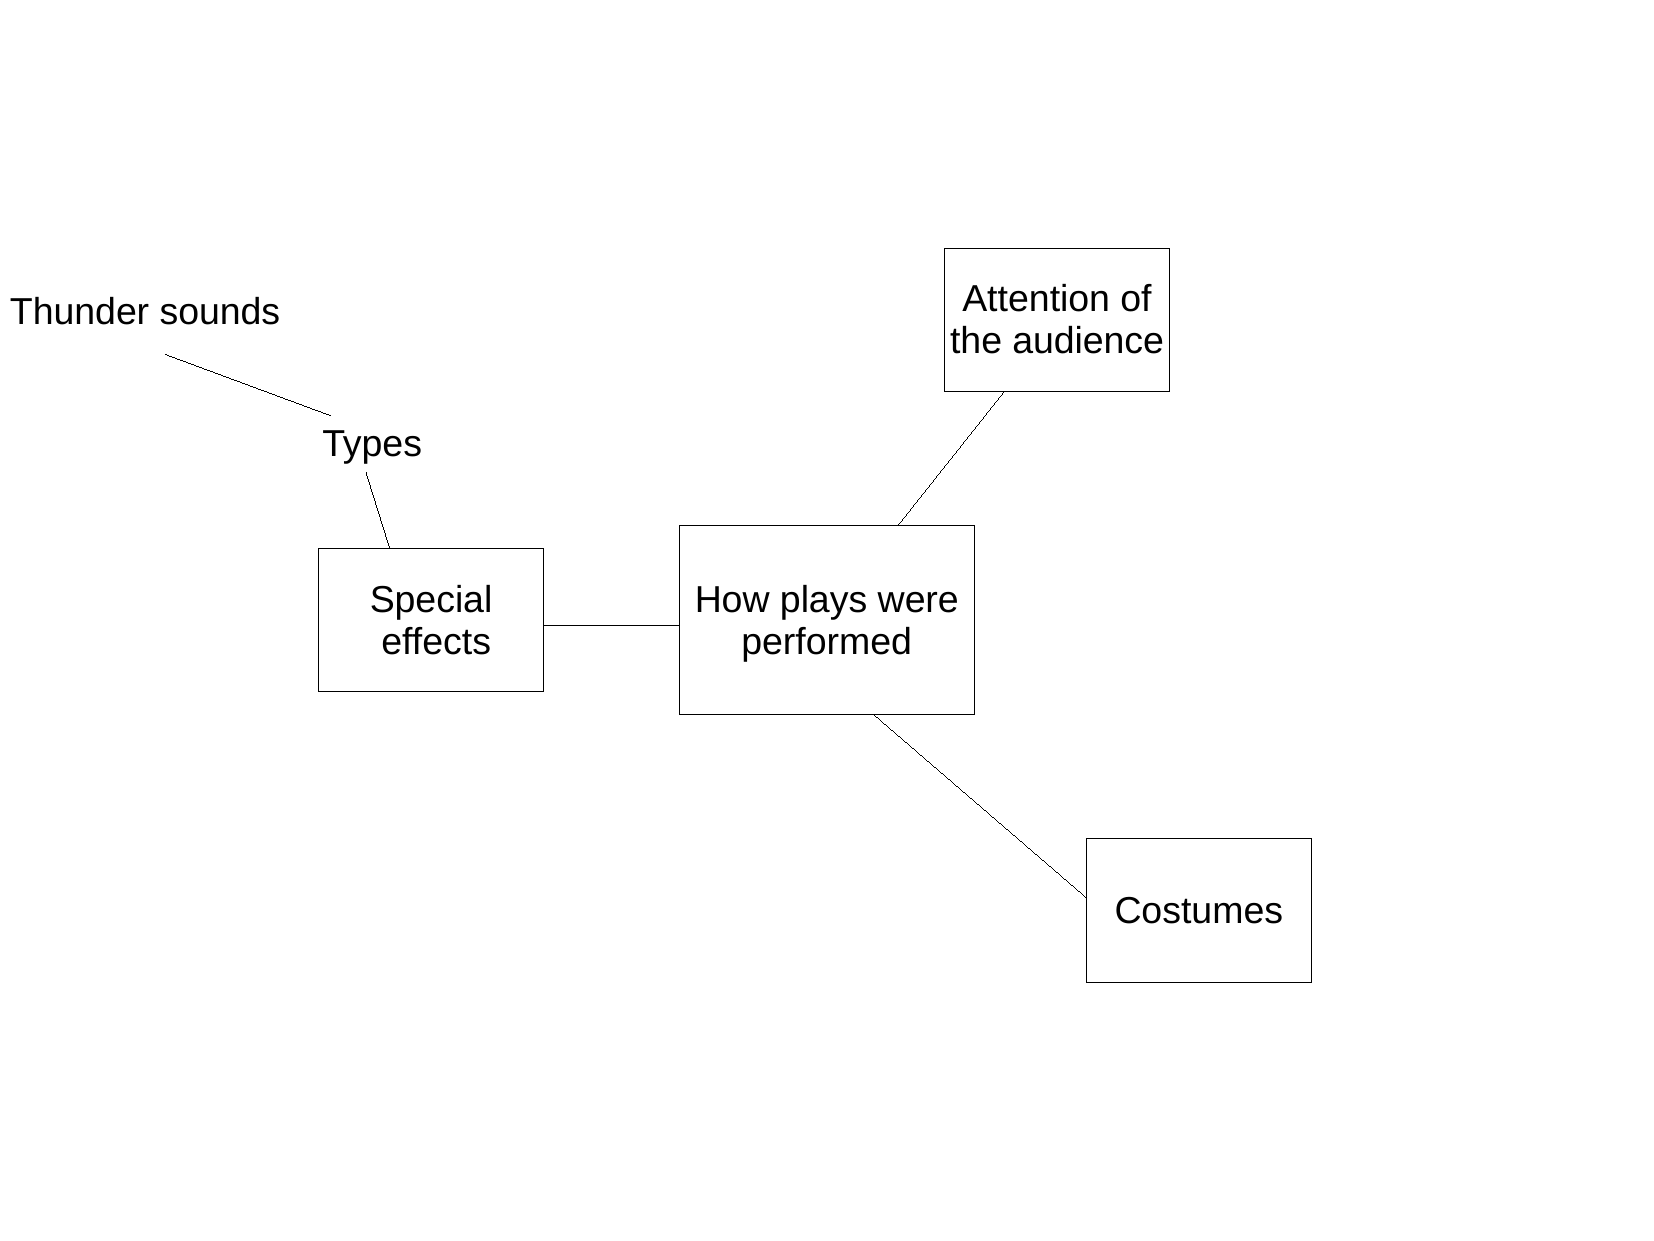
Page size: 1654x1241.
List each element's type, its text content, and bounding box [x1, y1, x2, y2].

text_box Types [307, 415, 438, 473]
text_box Attention of the audience [944, 248, 1170, 392]
text_box Special effects [318, 548, 544, 692]
text_box How plays were performed [679, 525, 975, 715]
text_box Costumes [1086, 838, 1312, 983]
text_box Thunder sounds [0, 283, 296, 341]
